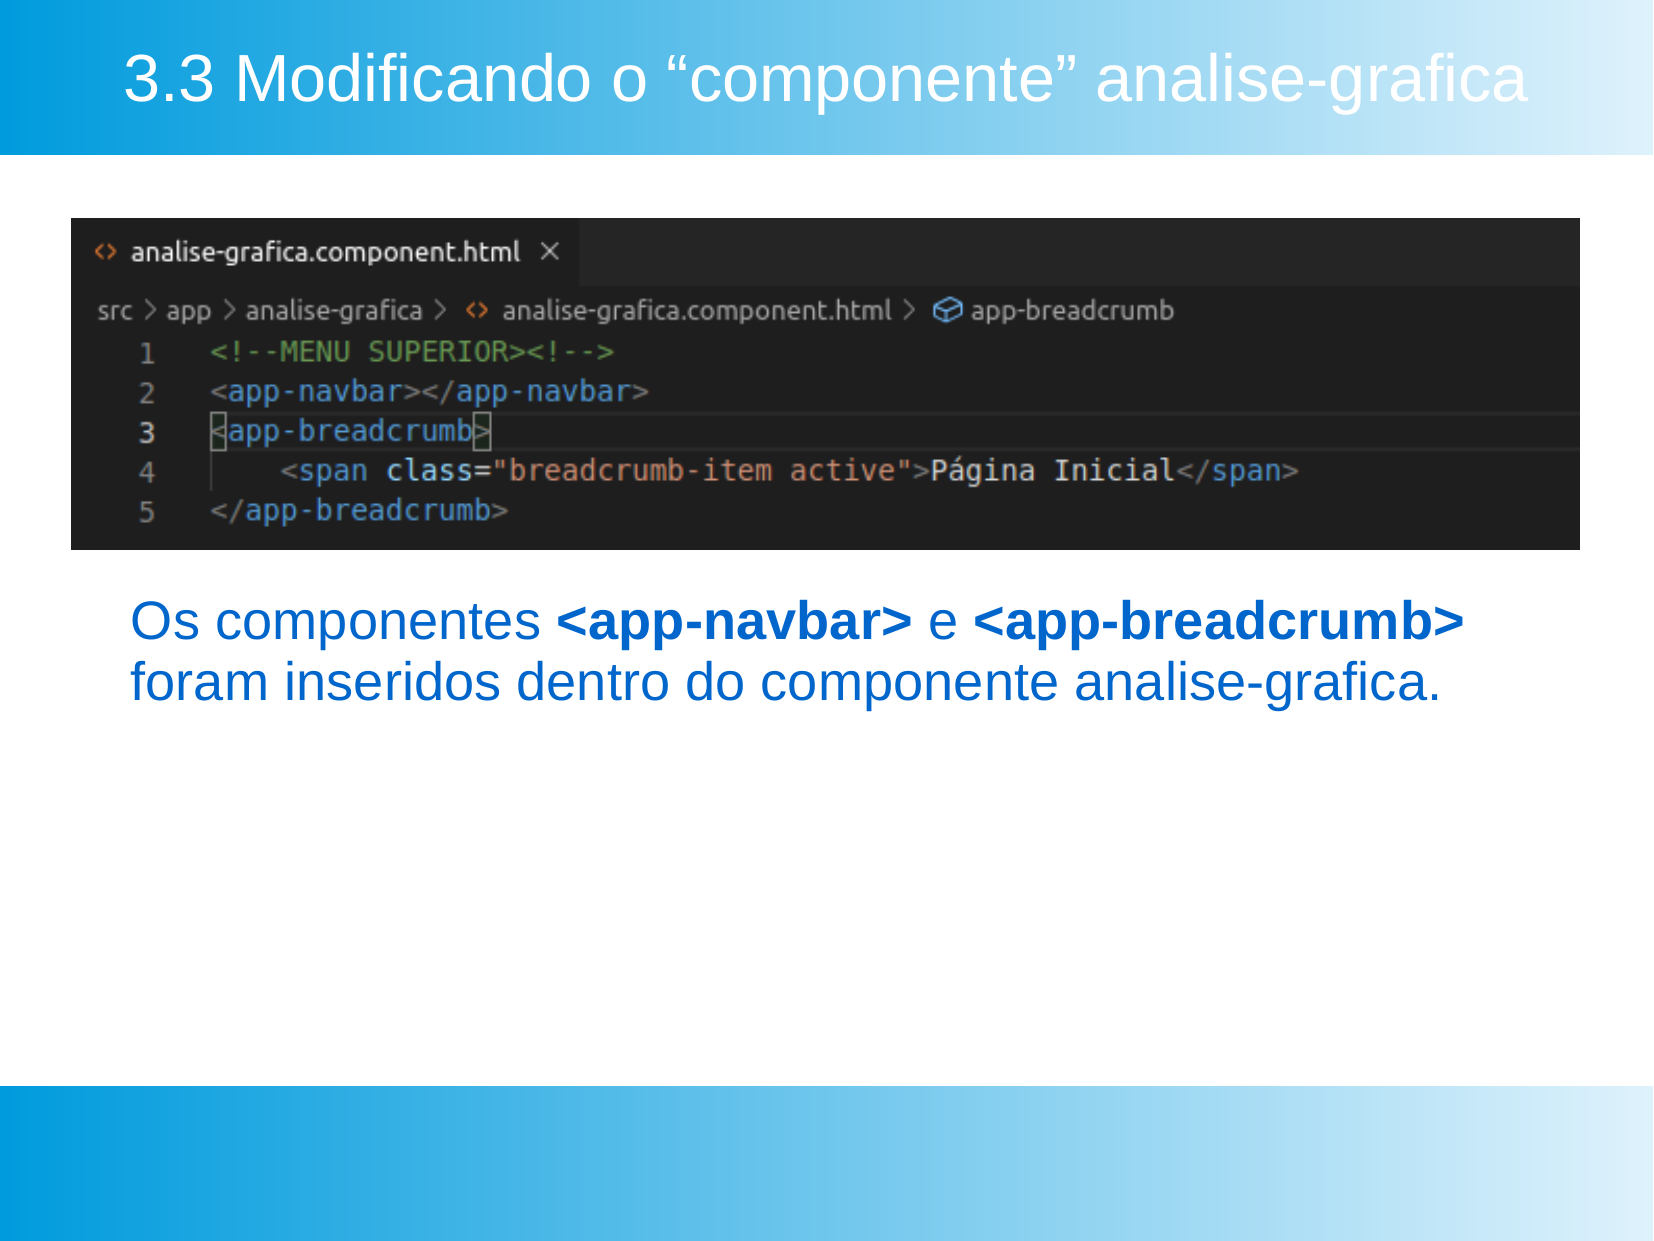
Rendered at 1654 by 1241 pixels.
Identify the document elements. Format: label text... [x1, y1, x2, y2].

title 3.3 Modificando o “componente” analise-grafica [82, 25, 1571, 131]
picture [71, 218, 1580, 550]
list Os componentes <app-navbar> e <app-breadcrumb> foram inseridos dentro do componente analise-grafica. [60, 590, 1549, 786]
